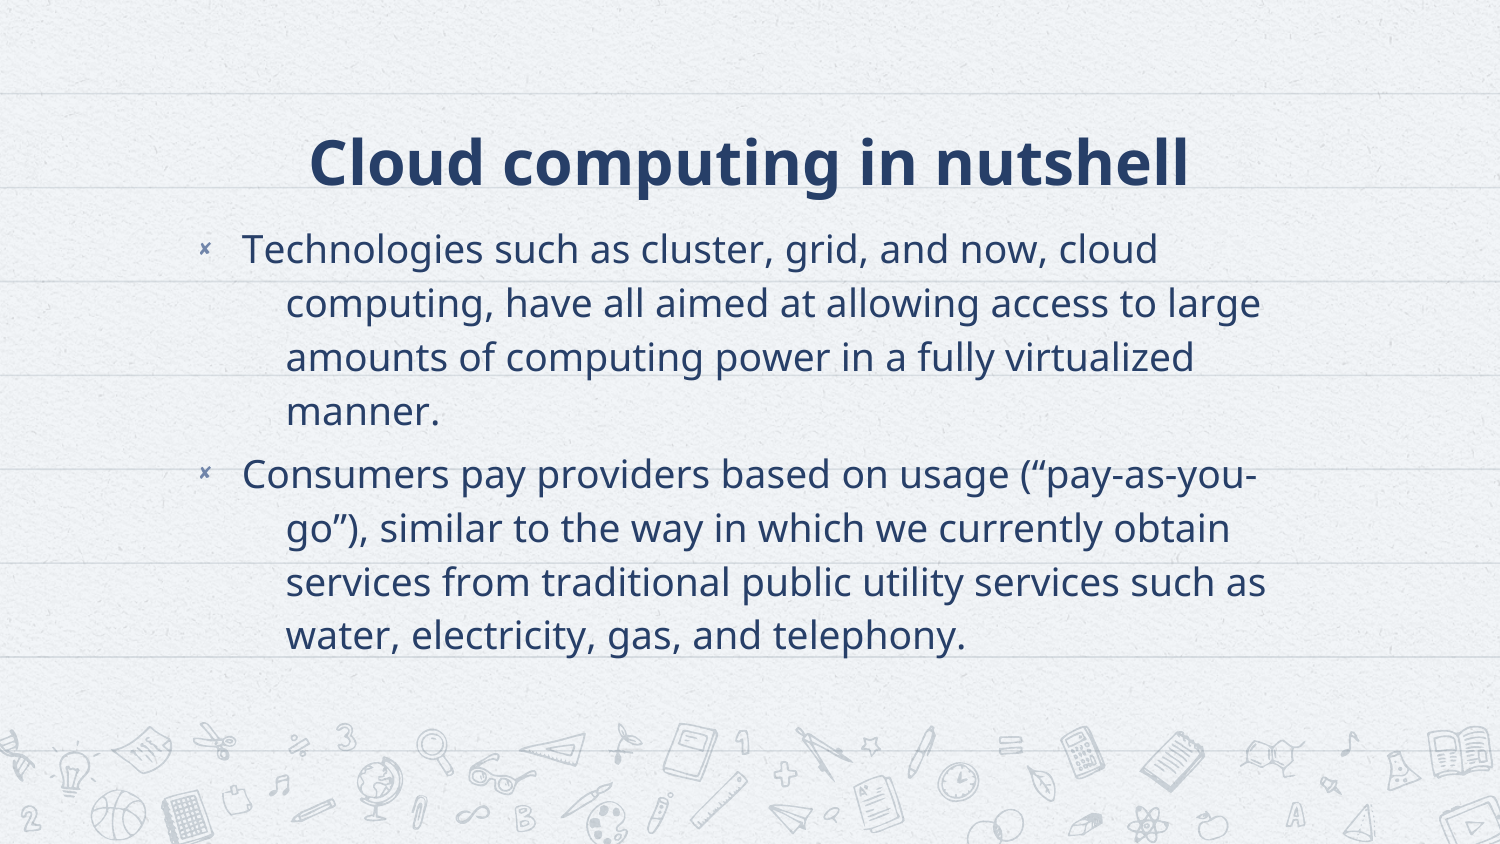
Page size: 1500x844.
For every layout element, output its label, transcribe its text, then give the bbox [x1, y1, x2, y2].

list Technologies such as cluster, grid, and now, cloud computing, have all aimed at allowing access to large amounts of computing power in a fully virtualized manner. Consumers pay providers based on usage (“pay-as-you-go”), similar to the way in which we currently obtain services from traditional public utility services such as water, electricity, gas, and telephony. [81, 156, 1437, 658]
title Cloud computing in nutshell [168, 29, 1332, 125]
